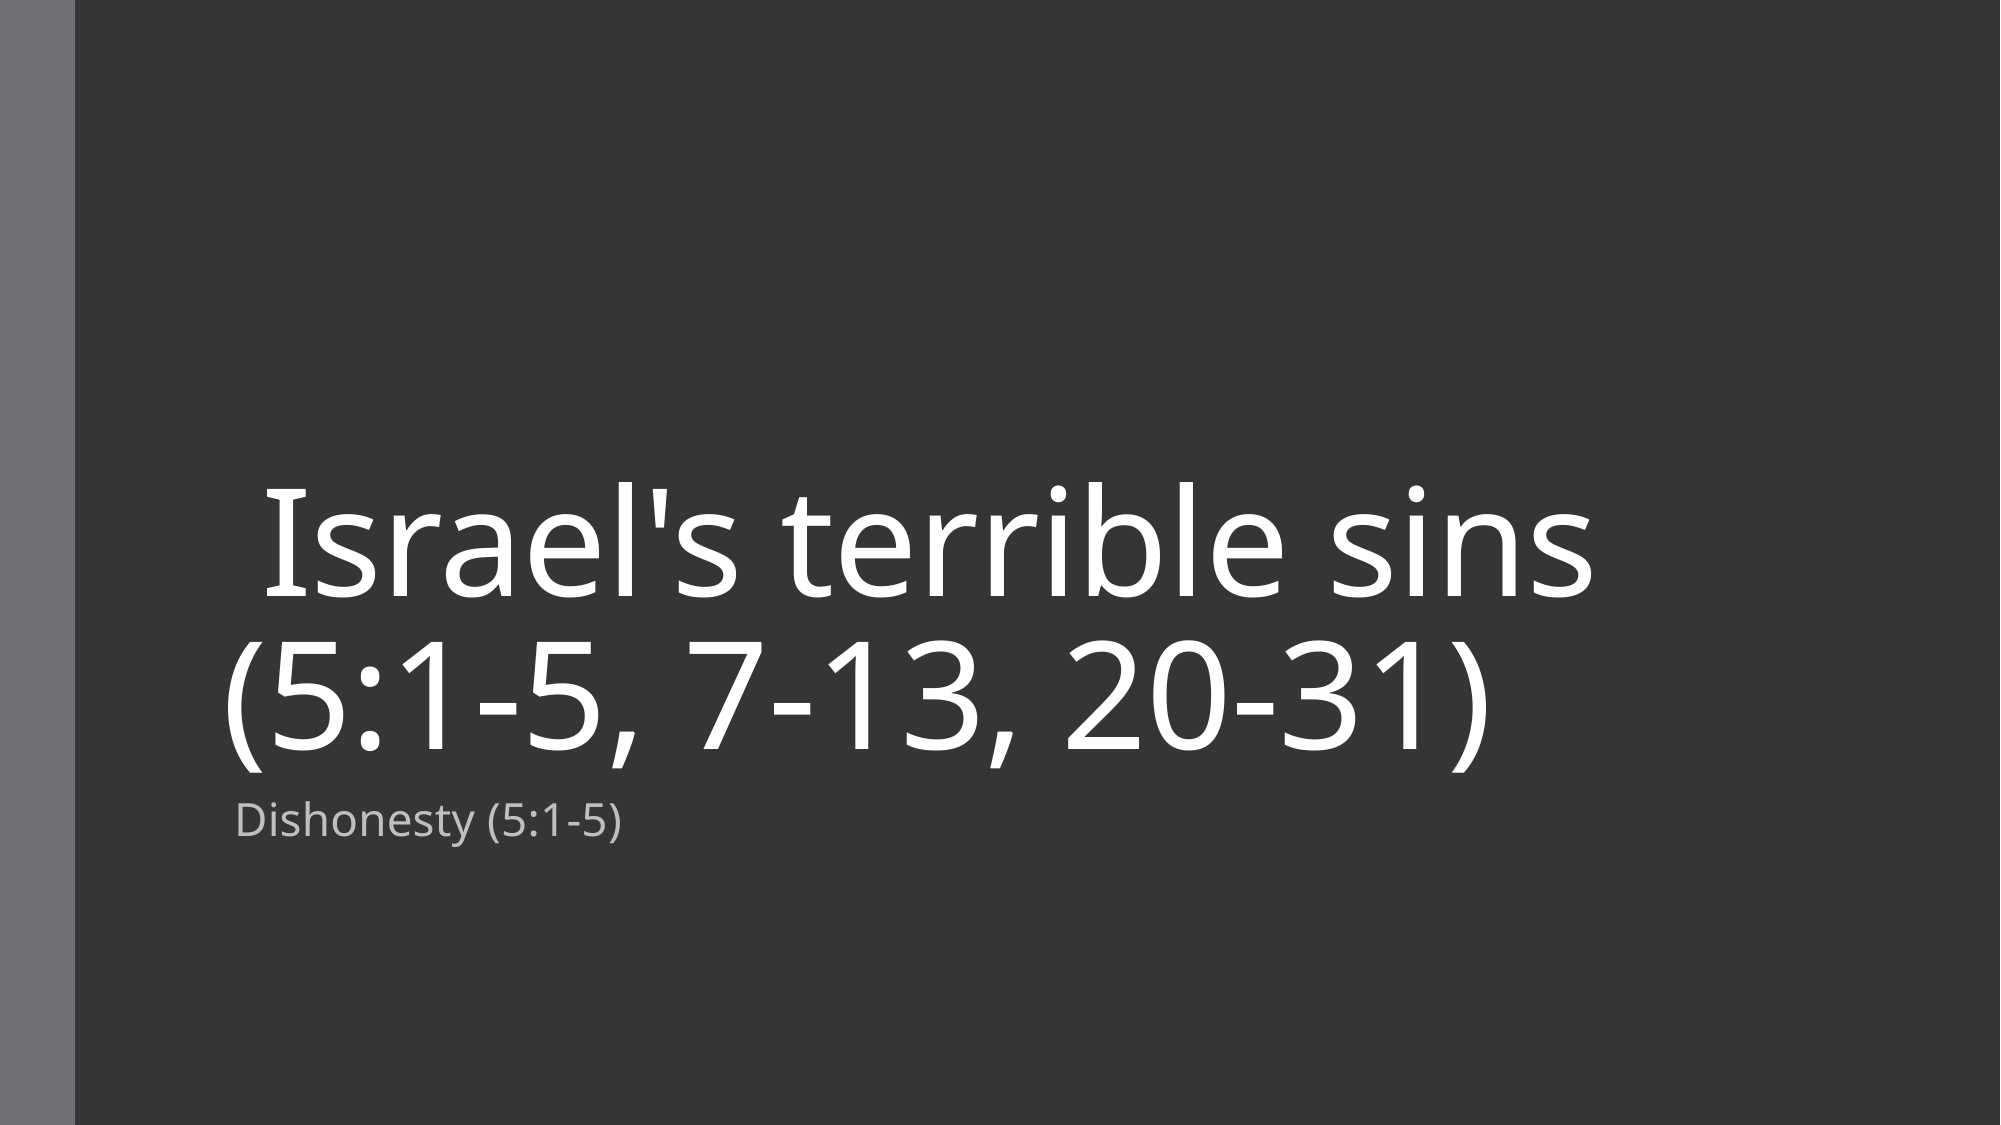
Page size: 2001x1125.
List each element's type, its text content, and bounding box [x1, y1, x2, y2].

title Israel's terrible sins (5:1-5, 7-13, 20-31) [206, 124, 1752, 787]
subtitle Dishonesty (5:1-5) [206, 787, 1752, 1066]
